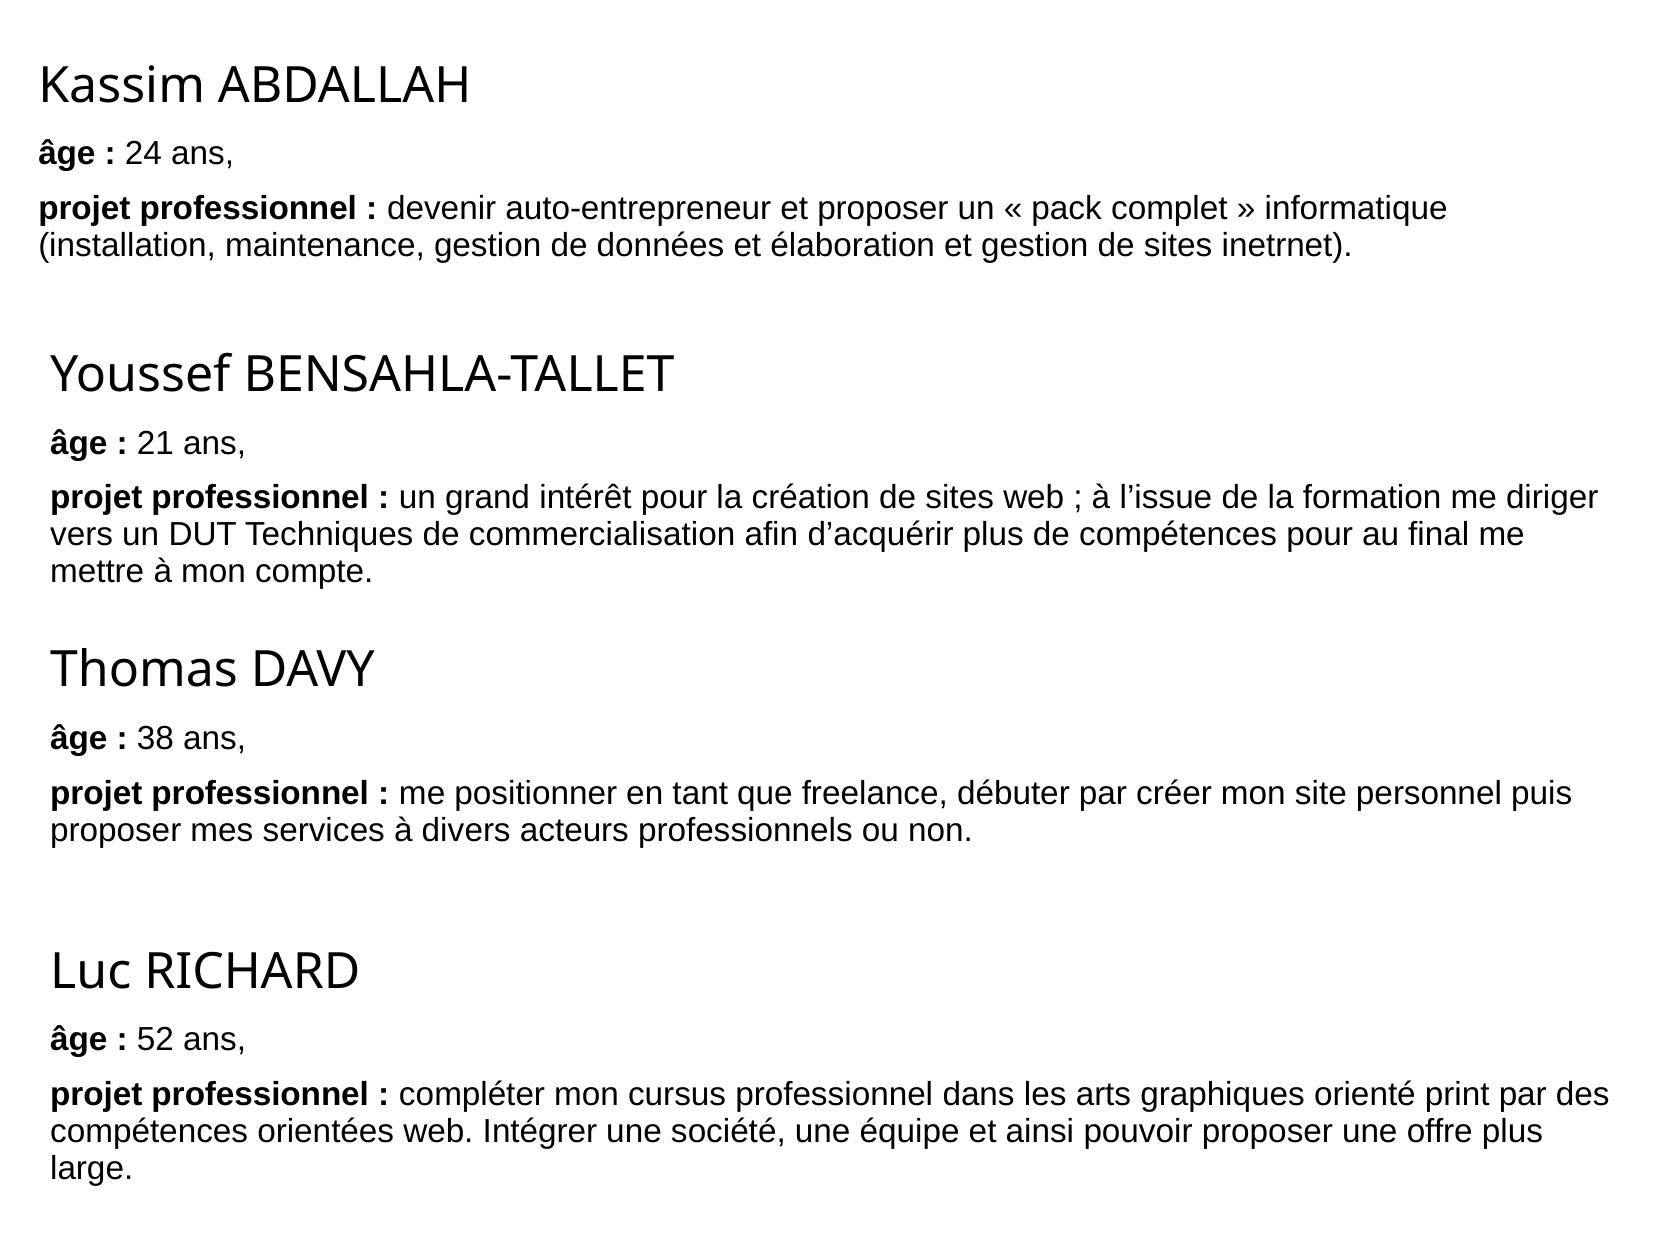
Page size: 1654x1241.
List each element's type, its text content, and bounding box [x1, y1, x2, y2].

text_box Luc RICHARD âge : 52 ans, projet professionnel : compléter mon cursus professionnel dans les arts graphiques orienté print par des compétences orientées web. Intégrer une société, une équipe et ainsi pouvoir proposer une offre plus large. [35, 927, 1642, 1186]
text_box Kassim ABDALLAH âge : 24 ans, projet professionnel : devenir auto-entrepreneur et proposer un « pack complet » informatique (installation, maintenance, gestion de données et élaboration et gestion de sites inetrnet). [23, 41, 1477, 290]
text_box Youssef BENSAHLA-TALLET âge : 21 ans, projet professionnel : un grand intérêt pour la création de sites web ; à l’issue de la formation me diriger vers un DUT Techniques de commercialisation afin d’acquérir plus de compétences pour au final me mettre à mon compte. [35, 330, 1642, 603]
text_box Thomas DAVY âge : 38 ans, projet professionnel : me positionner en tant que freelance, débuter par créer mon site personnel puis proposer mes services à divers acteurs professionnels ou non. [35, 625, 1642, 910]
